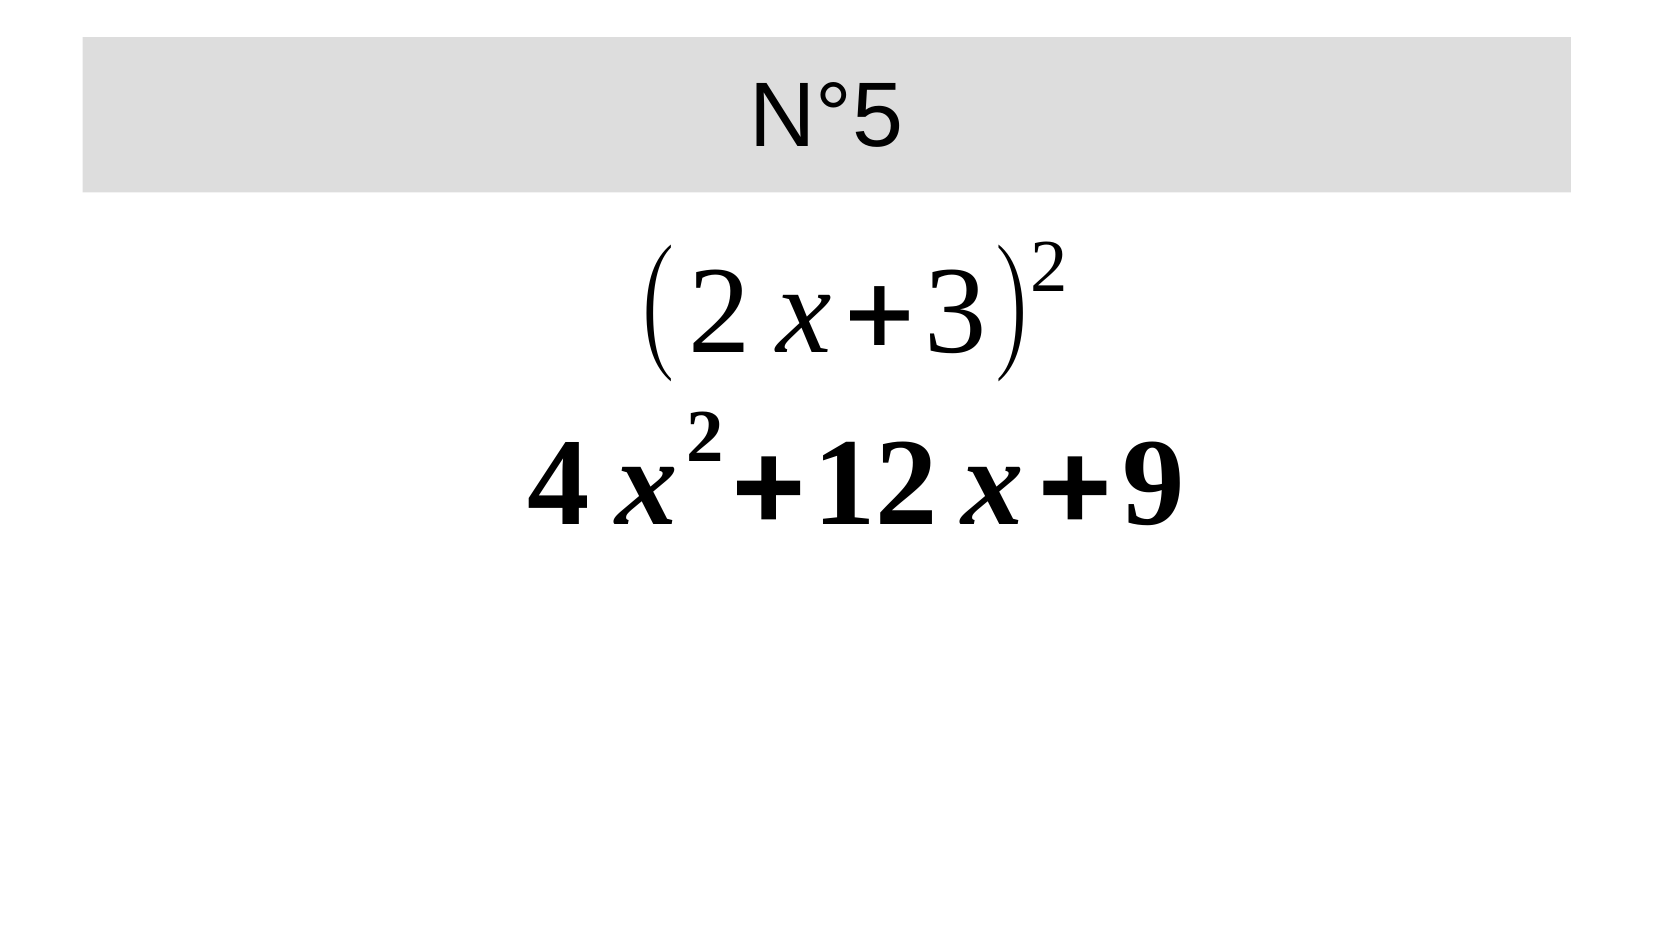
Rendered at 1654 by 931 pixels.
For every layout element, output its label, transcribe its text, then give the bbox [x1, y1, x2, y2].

chart [518, 224, 1193, 551]
title N°5 [82, 37, 1571, 193]
